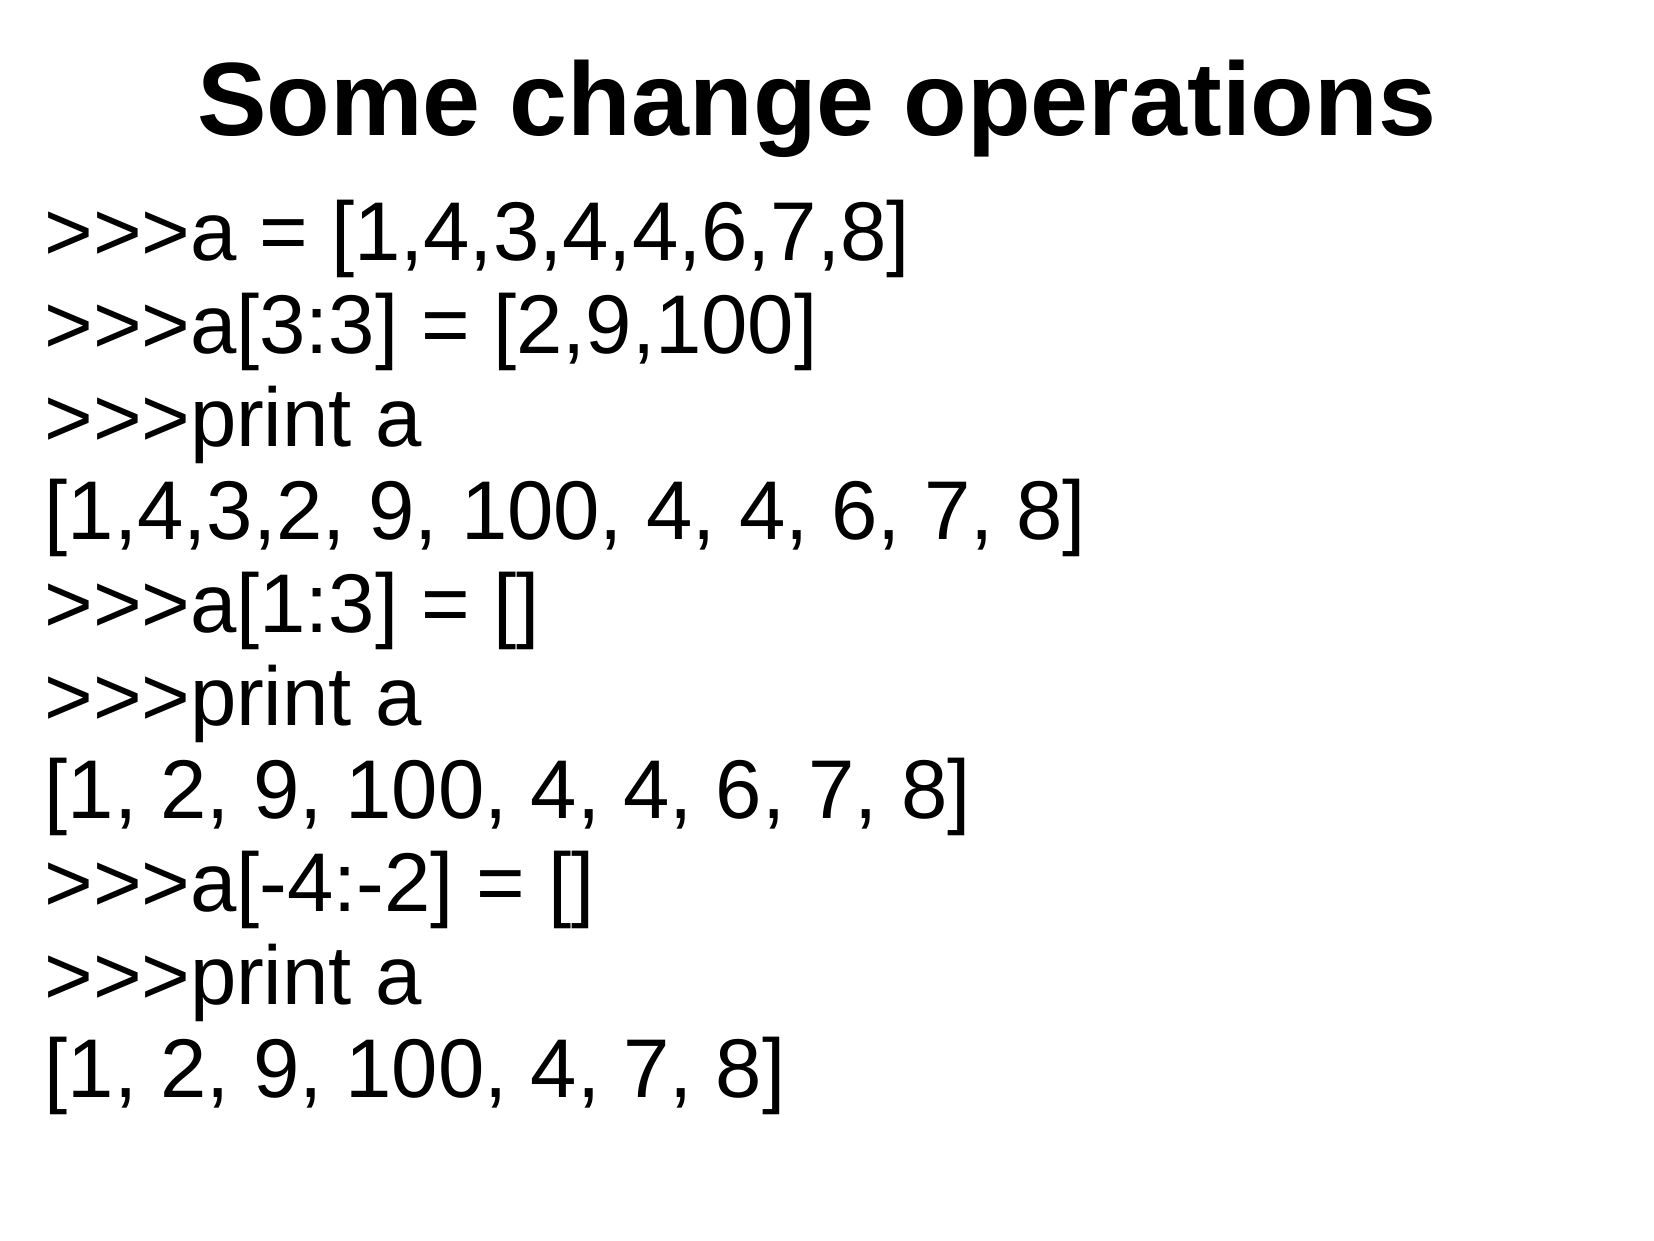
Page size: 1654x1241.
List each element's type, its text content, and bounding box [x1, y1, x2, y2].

text_box >>>a = [1,4,3,4,4,6,7,8] >>>a[3:3] = [2,9,100] >>>print a [1,4,3,2, 9, 100, 4, 4, 6, 7, 8] >>>a[1:3] = [] >>>print a [1, 2, 9, 100, 4, 4, 6, 7, 8] >>>a[-4:-2] = [] >>>print a [1, 2, 9, 100, 4, 7, 8] [30, 177, 1621, 1126]
text_box Some change operations [37, 33, 1598, 177]
